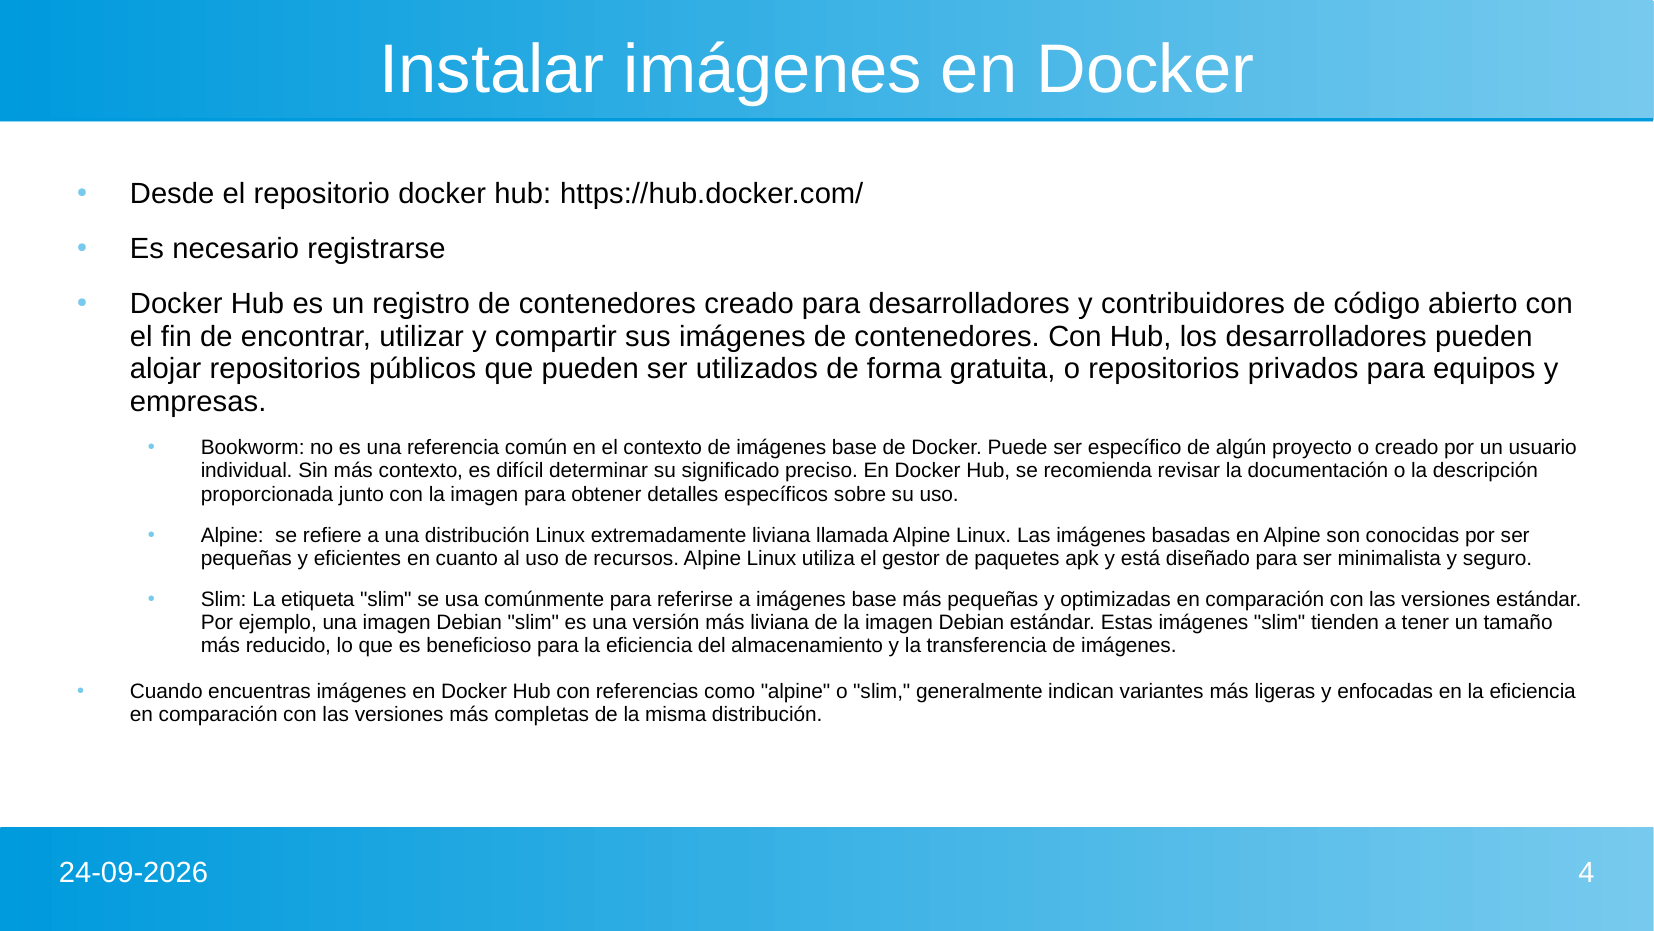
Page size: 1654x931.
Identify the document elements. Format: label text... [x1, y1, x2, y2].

list Desde el repositorio docker hub: https://hub.docker.com/ Es necesario registrarse Docker Hub es un registro de contenedores creado para desarrolladores y contribuidores de código abierto con el fin de encontrar, utilizar y compartir sus imágenes de contenedores. Con Hub, los desarrolladores pueden alojar repositorios públicos que pueden ser utilizados de forma gratuita, o repositorios privados para equipos y empresas. Bookworm: no es una referencia común en el contexto de imágenes base de Docker. Puede ser específico de algún proyecto o creado por un usuario individual. Sin más contexto, es difícil determinar su significado preciso. En Docker Hub, se recomienda revisar la documentación o la descripción proporcionada junto con la imagen para obtener detalles específicos sobre su uso. Alpine: se refiere a una distribución Linux extremadamente liviana llamada Alpine Linux. Las imágenes basadas en Alpine son conocidas por ser pequeñas y eficientes en cuanto al uso de recursos. Alpine Linux utiliza el gestor de paquetes apk y está diseñado para ser minimalista y seguro. Slim: La etiqueta "slim" se usa comúnmente para referirse a imágenes base más pequeñas y optimizadas en comparación con las versiones estándar. Por ejemplo, una imagen Debian "slim" es una versión más liviana de la imagen Debian estándar. Estas imágenes "slim" tienden a tener un tamaño más reducido, lo que es beneficioso para la eficiencia del almacenamiento y la transferencia de imágenes. Cuando encuentras imágenes en Docker Hub con referencias como "alpine" o "slim," generalmente indican variantes más ligeras y enfocadas en la eficiencia en comparación con las versiones más completas de la misma distribución. [59, 177, 1595, 768]
title Instalar imágenes en Docker [59, 29, 1595, 108]
